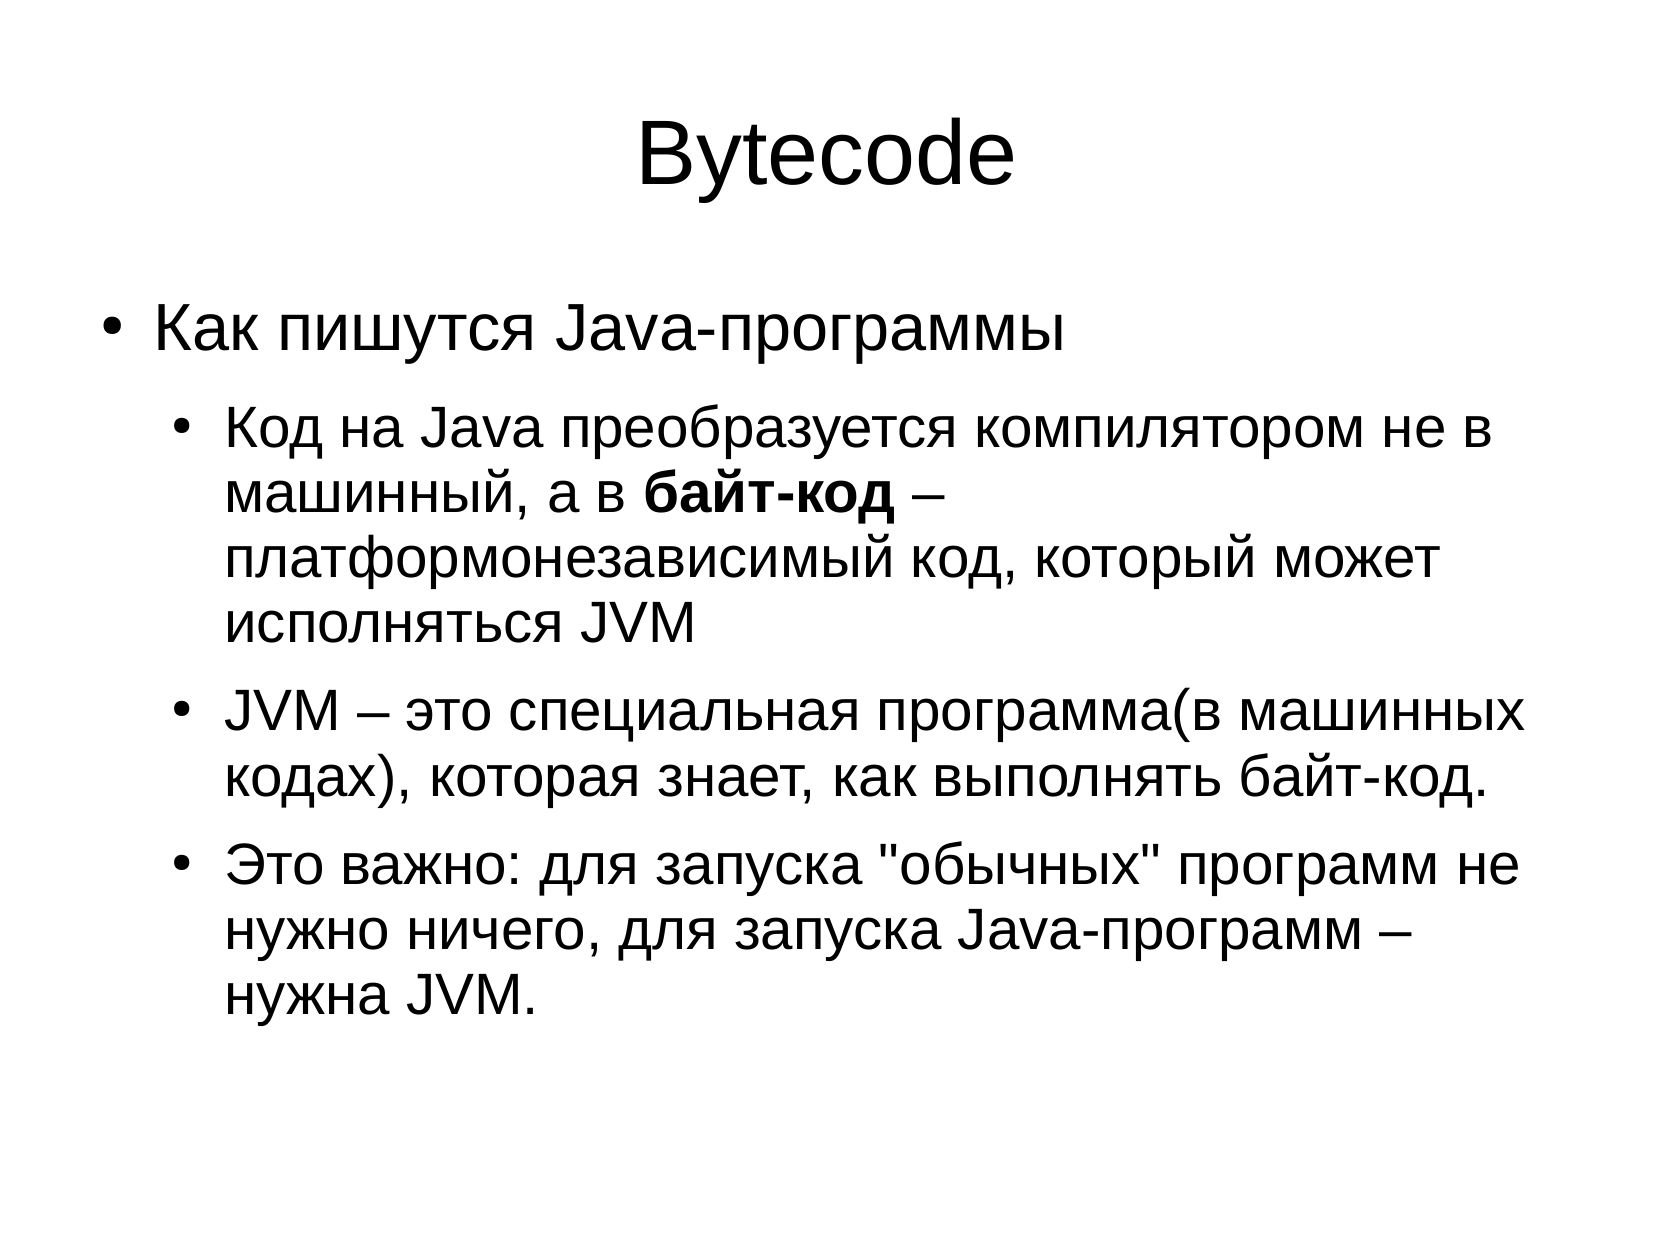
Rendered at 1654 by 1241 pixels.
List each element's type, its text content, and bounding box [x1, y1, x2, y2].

list Как пишутся Java-программы Код на Java преобразуется компилятором не в машинный, а в байт-код – платформонезависимый код, который может исполняться JVM JVM – это специальная программа(в машинных кодах), которая знает, как выполнять байт-код. Это важно: для запуска "обычных" программ не нужно ничего, для запуска Java-программ – нужна JVM. [82, 290, 1571, 1027]
title Bytecode [82, 49, 1571, 257]
